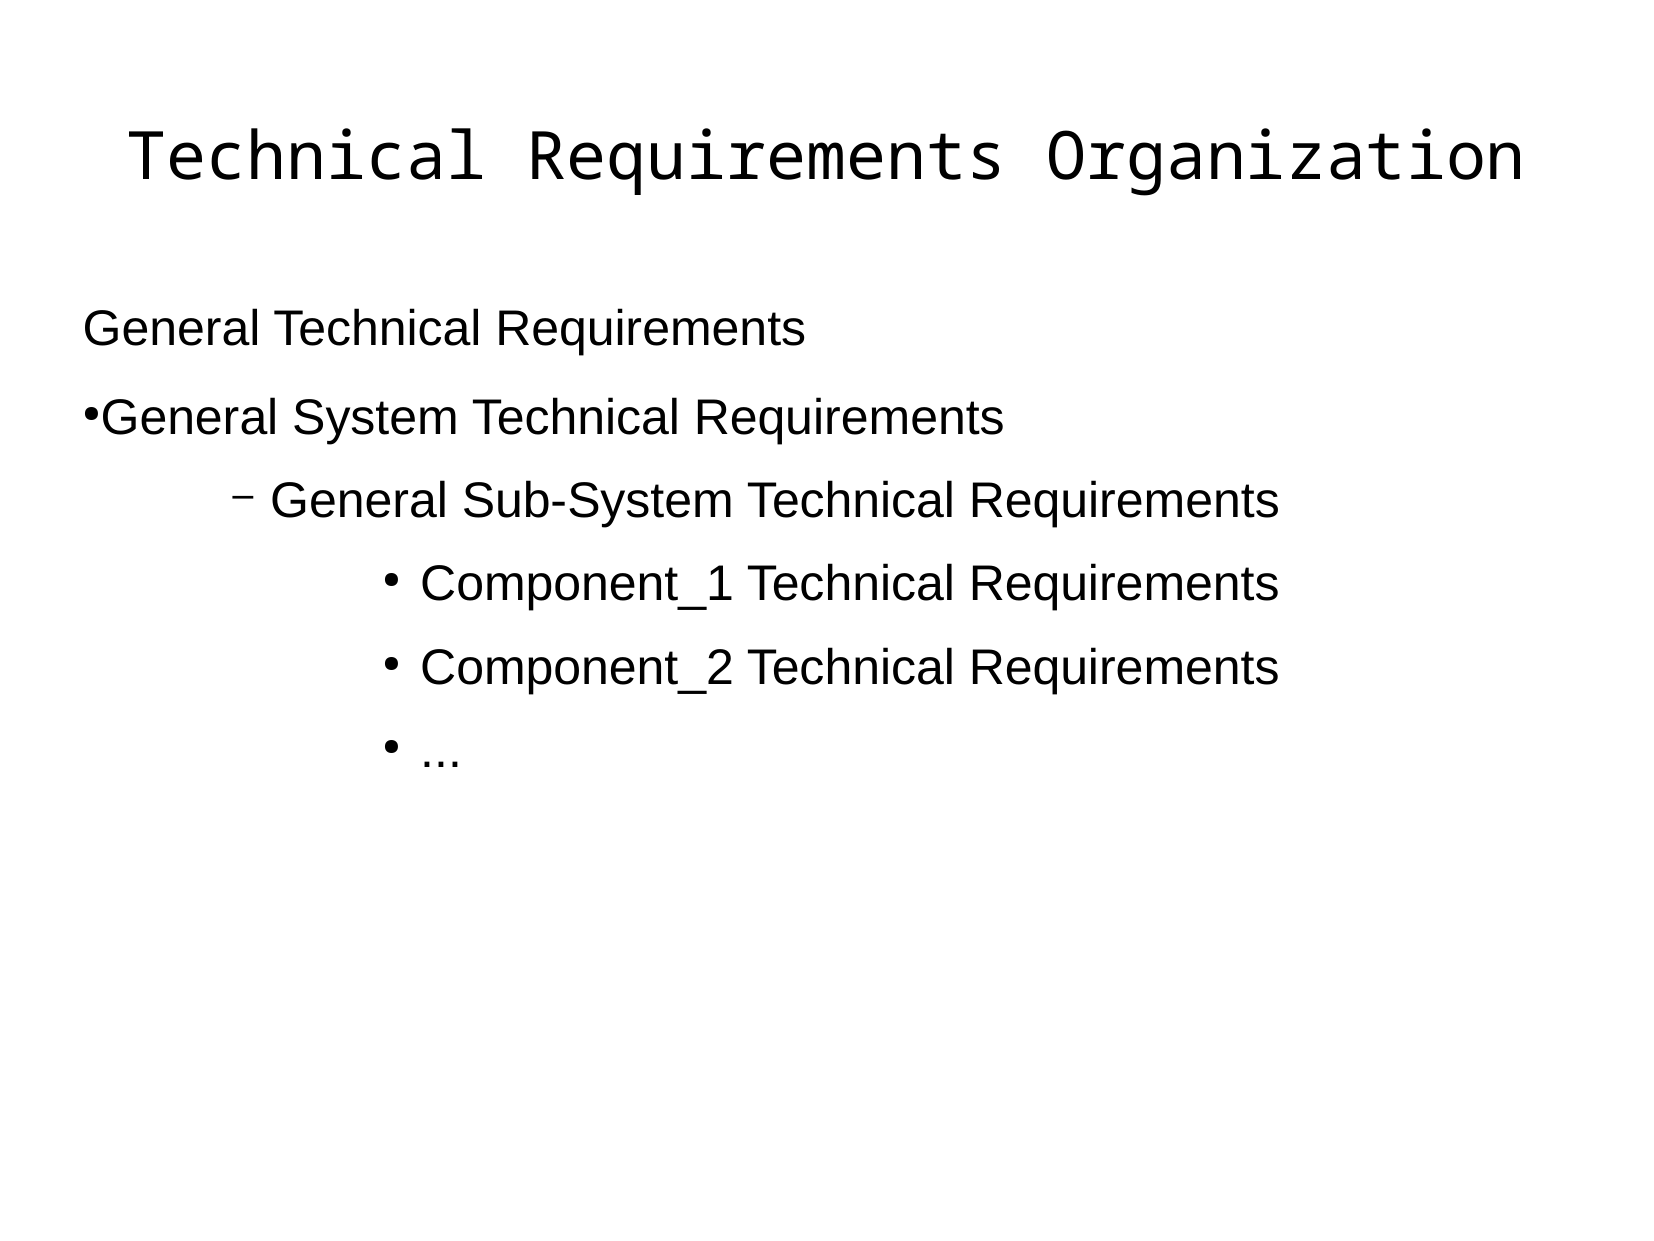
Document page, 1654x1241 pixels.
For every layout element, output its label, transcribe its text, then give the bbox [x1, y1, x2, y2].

title Technical Requirements Organization [82, 49, 1571, 257]
list General Technical Requirements General System Technical Requirements General Sub-System Technical Requirements Component_1 Technical Requirements Component_2 Technical Requirements ... [82, 295, 1571, 792]
